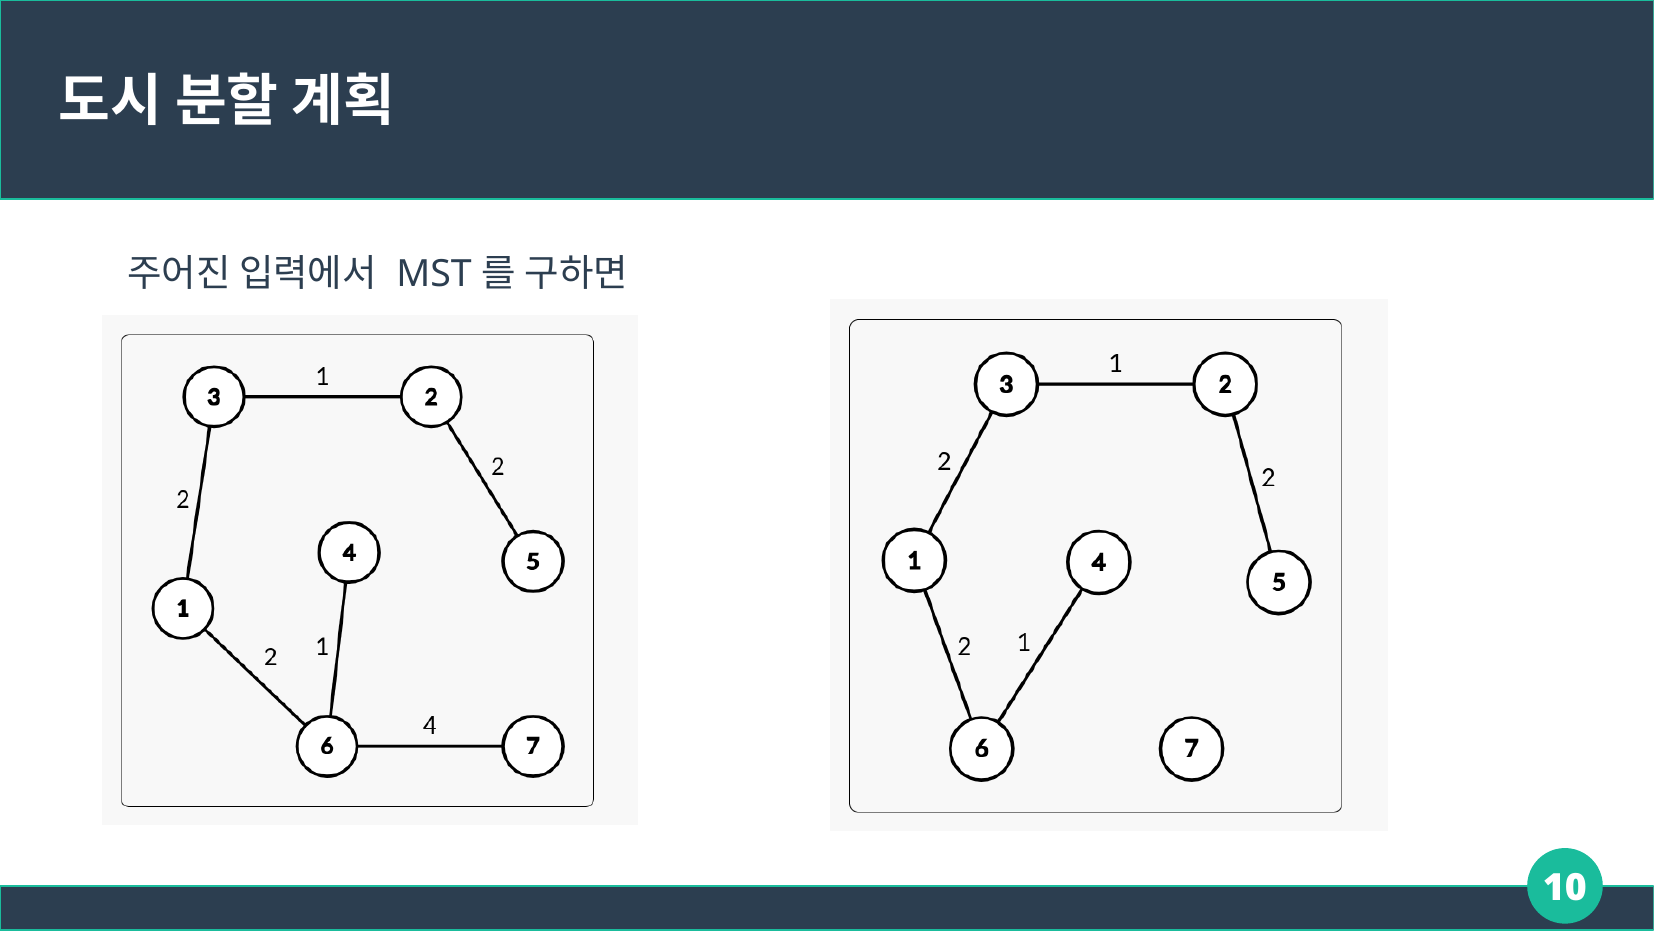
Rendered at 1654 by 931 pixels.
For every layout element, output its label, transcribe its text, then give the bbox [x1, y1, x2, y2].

picture [102, 315, 638, 826]
title 도시 분할 계획 [59, 37, 1595, 155]
picture [830, 299, 1388, 831]
text_box 주어진 입력에서 MST를 구하면 [112, 235, 652, 306]
